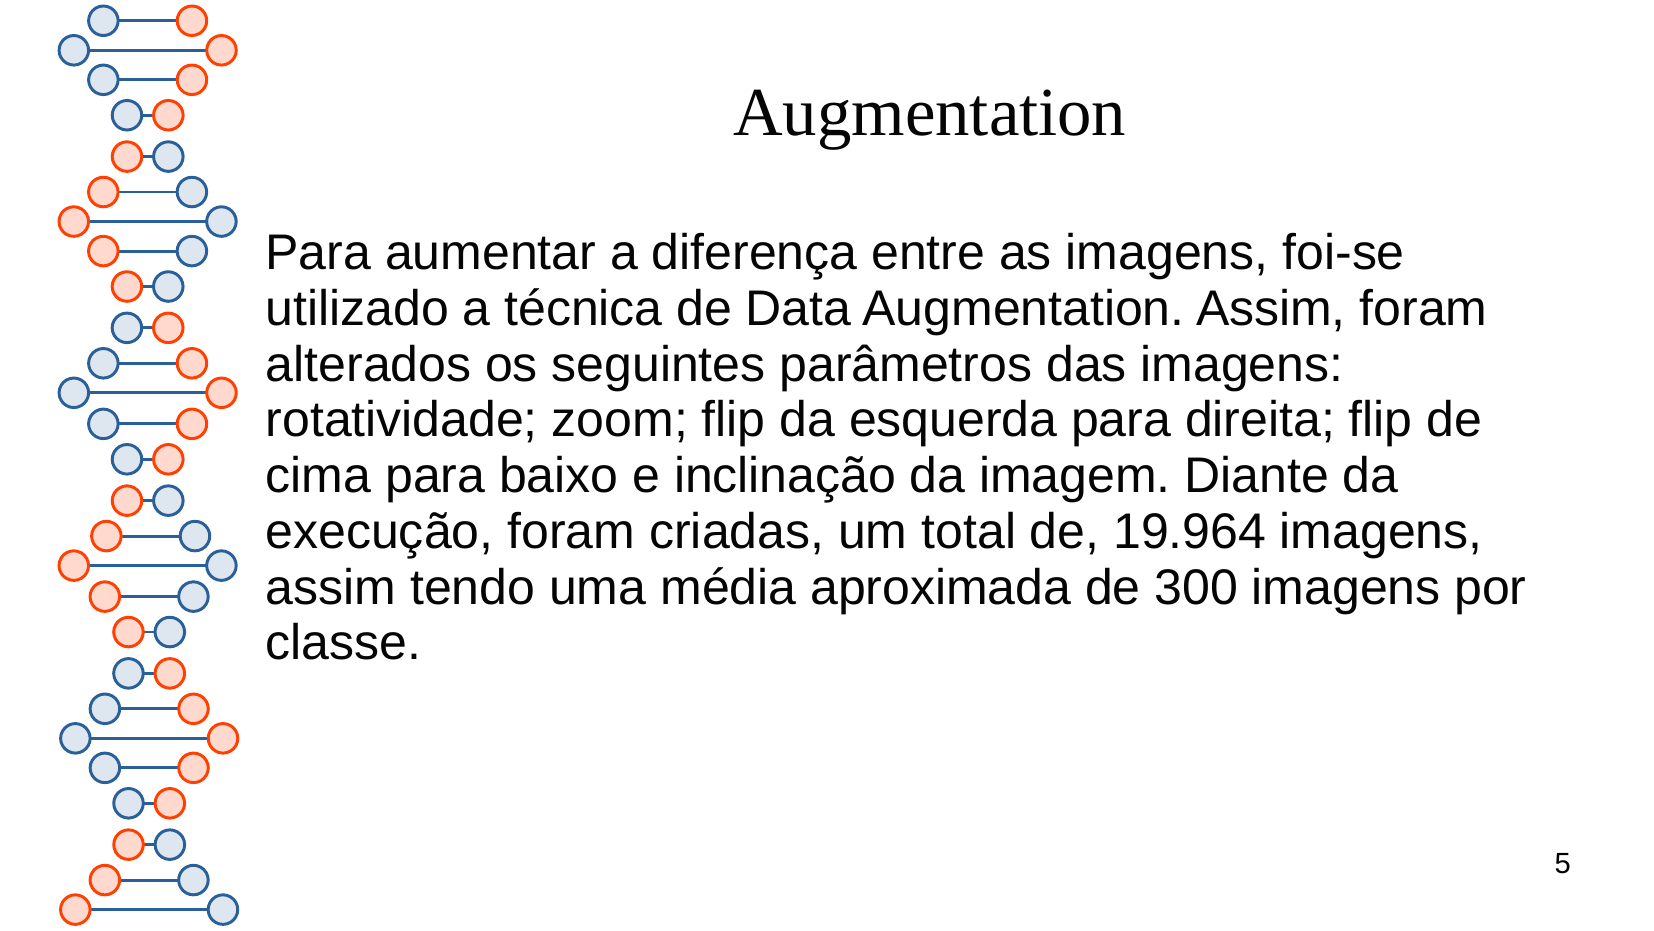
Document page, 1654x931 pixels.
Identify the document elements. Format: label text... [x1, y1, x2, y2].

list Para aumentar a diferença entre as imagens, foi-se utilizado a técnica de Data Augmentation. Assim, foram alterados os seguintes parâmetros das imagens: rotatividade; zoom; flip da esquerda para direita; flip de cima para baixo e inclinação da imagem. Diante da execução, foram criadas, um total de, 19.964 imagens, assim tendo uma média aproximada de 300 imagens por classe. [265, 224, 1595, 764]
title Augmentation [265, 35, 1595, 189]
